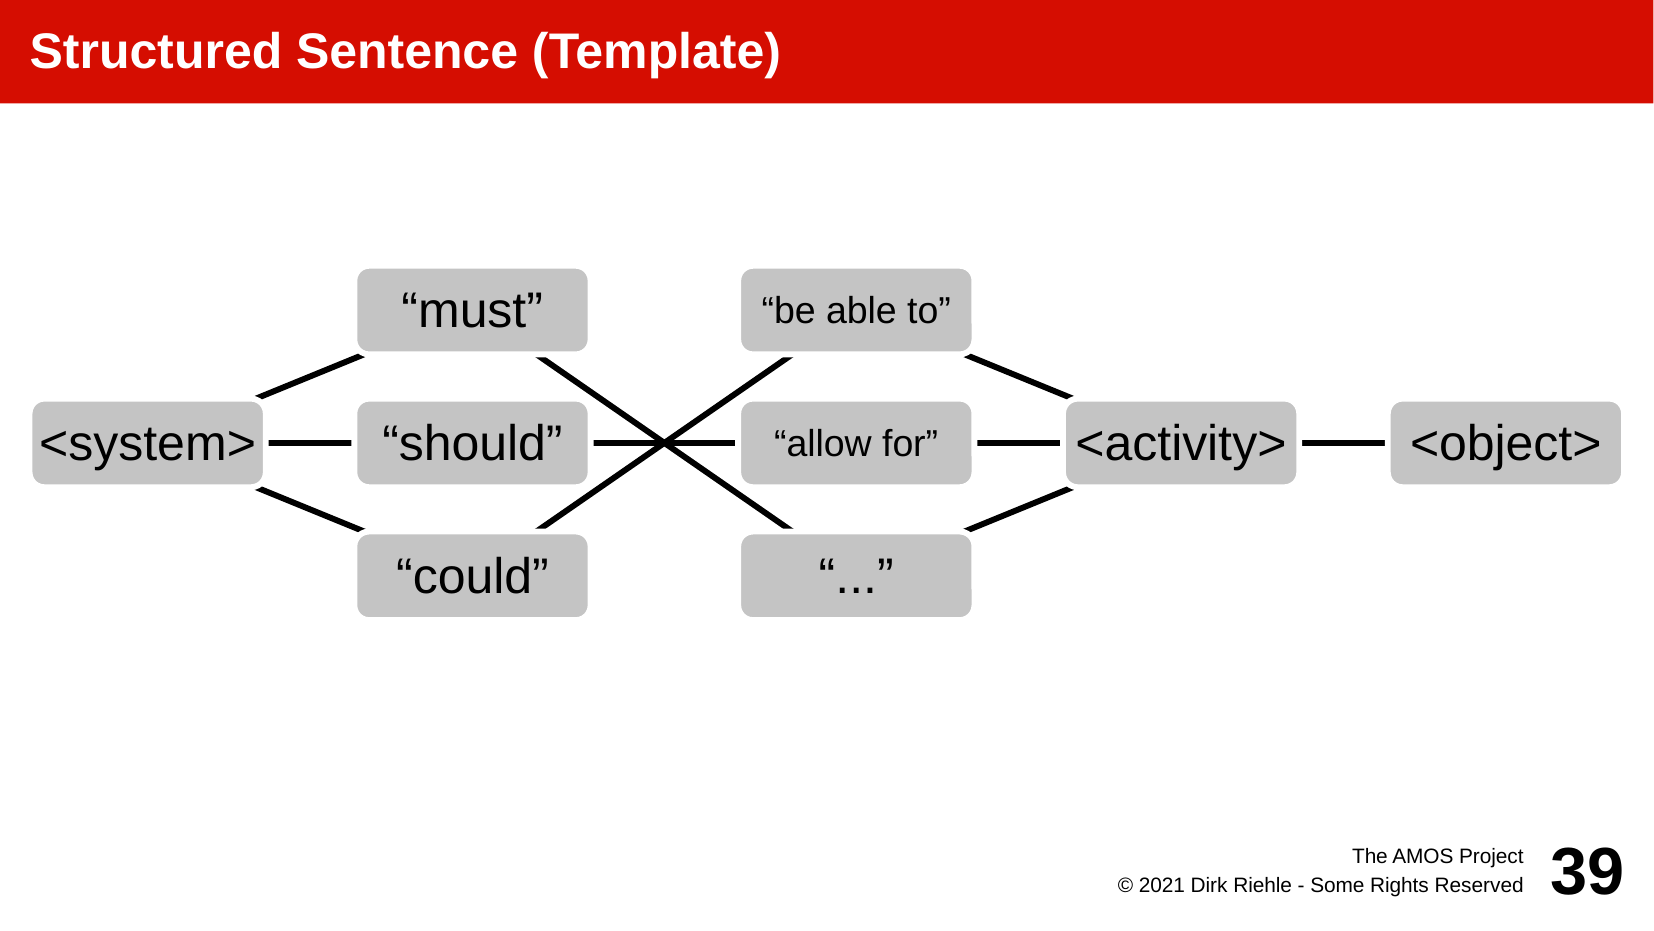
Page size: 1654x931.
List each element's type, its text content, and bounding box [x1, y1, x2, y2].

text_box “should” [354, 398, 591, 488]
text_box <object> [1387, 398, 1625, 488]
text_box <system> [29, 398, 266, 488]
text_box “could” [354, 531, 591, 621]
text_box <activity> [1062, 398, 1300, 488]
text_box “be able to” [738, 265, 975, 355]
text_box “...” [738, 531, 975, 621]
title Structured Sentence (Template) [0, 0, 1654, 104]
text_box “must” [354, 265, 591, 355]
text_box “allow for” [738, 398, 975, 488]
